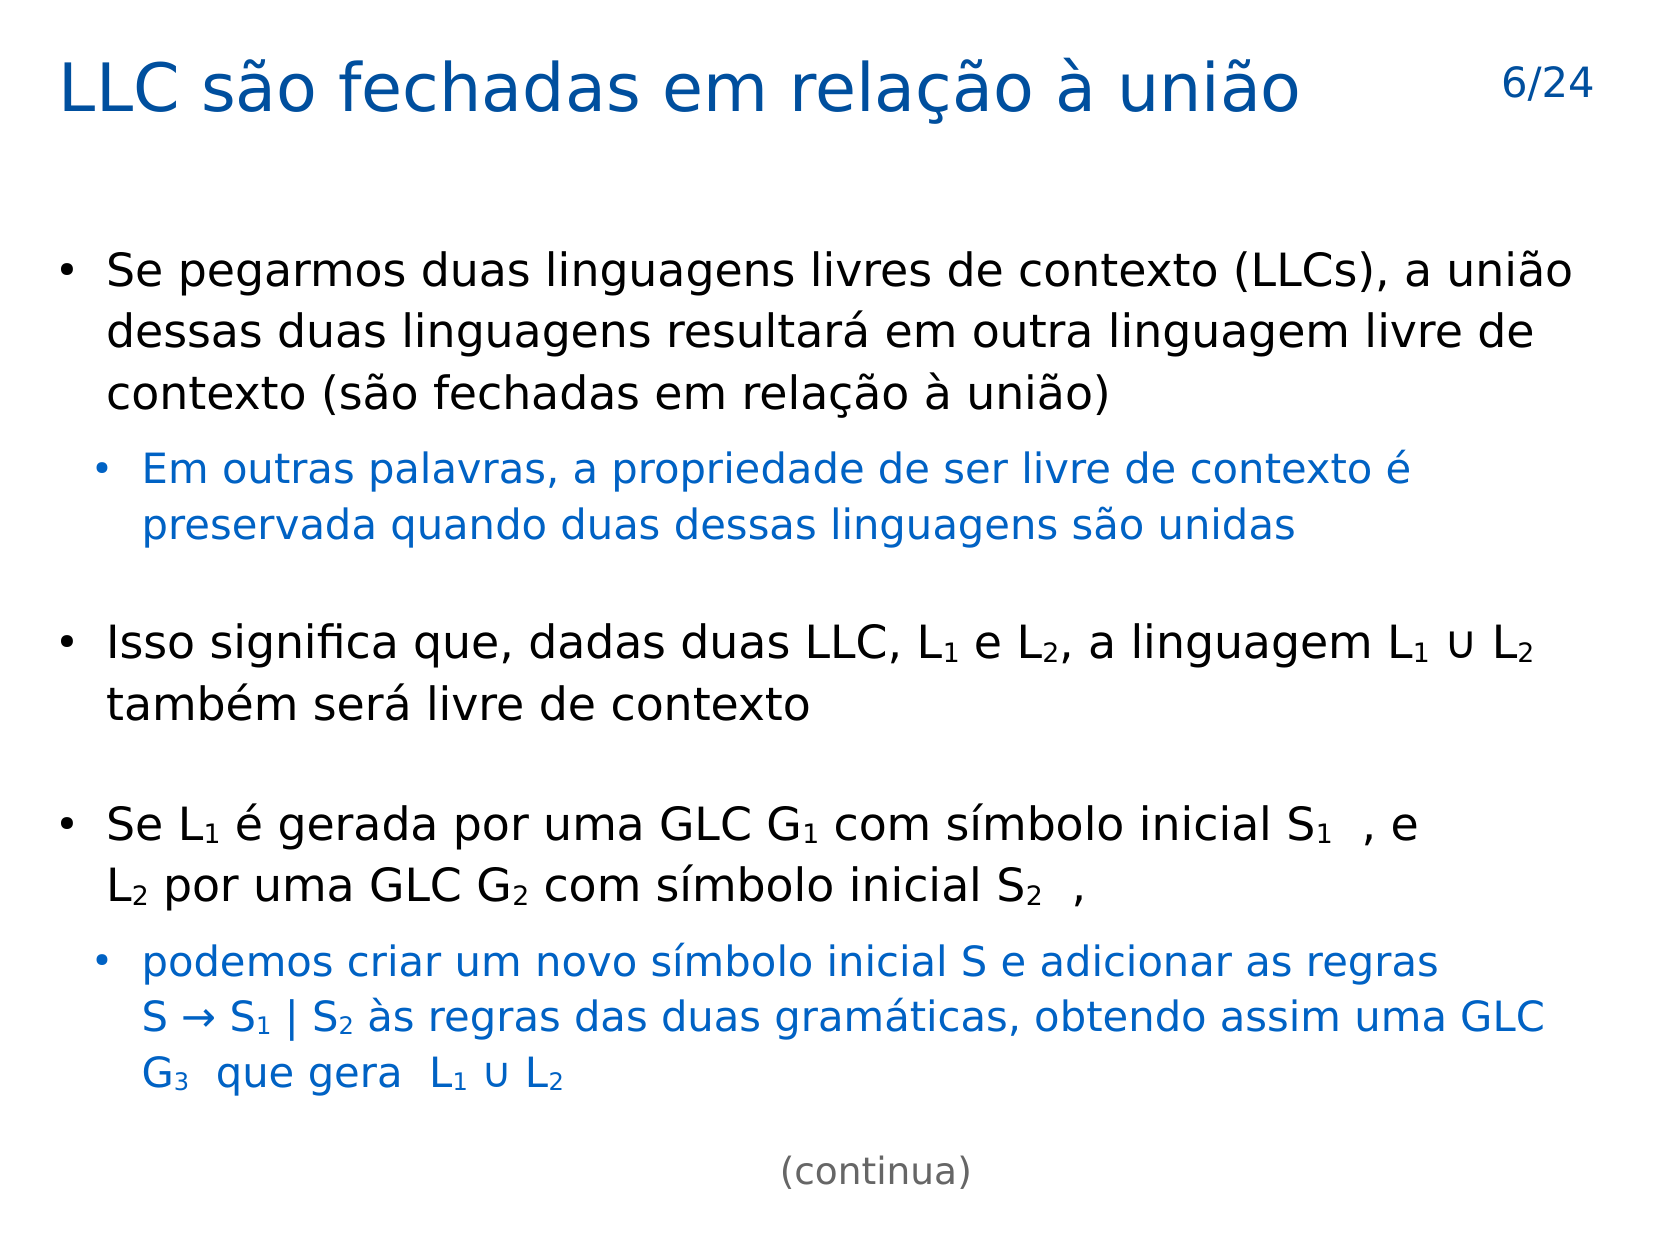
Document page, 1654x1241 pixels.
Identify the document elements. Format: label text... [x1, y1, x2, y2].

title LLC são fechadas em relação à união [59, 29, 1625, 148]
list Se pegarmos duas linguagens livres de contexto (LLCs), a união dessas duas linguagens resultará em outra linguagem livre de contexto (são fechadas em relação à união) Em outras palavras, a propriedade de ser livre de contexto é preservada quando duas dessas linguagens são unidas Isso significa que, dadas duas LLC, L1 e L2, a linguagem L1 ∪ L2 também será livre de contexto Se L1 é gerada por uma GLC G1 com símbolo inicial S1 , e L2 por uma GLC G2 com símbolo inicial S2 , podemos criar um novo símbolo inicial S e adicionar as regras S → S1 | S2 às regras das duas gramáticas, obtendo assim uma GLC G3 que gera L1 ∪ L2 [59, 236, 1595, 1211]
text_box (continua) [765, 1142, 988, 1236]
